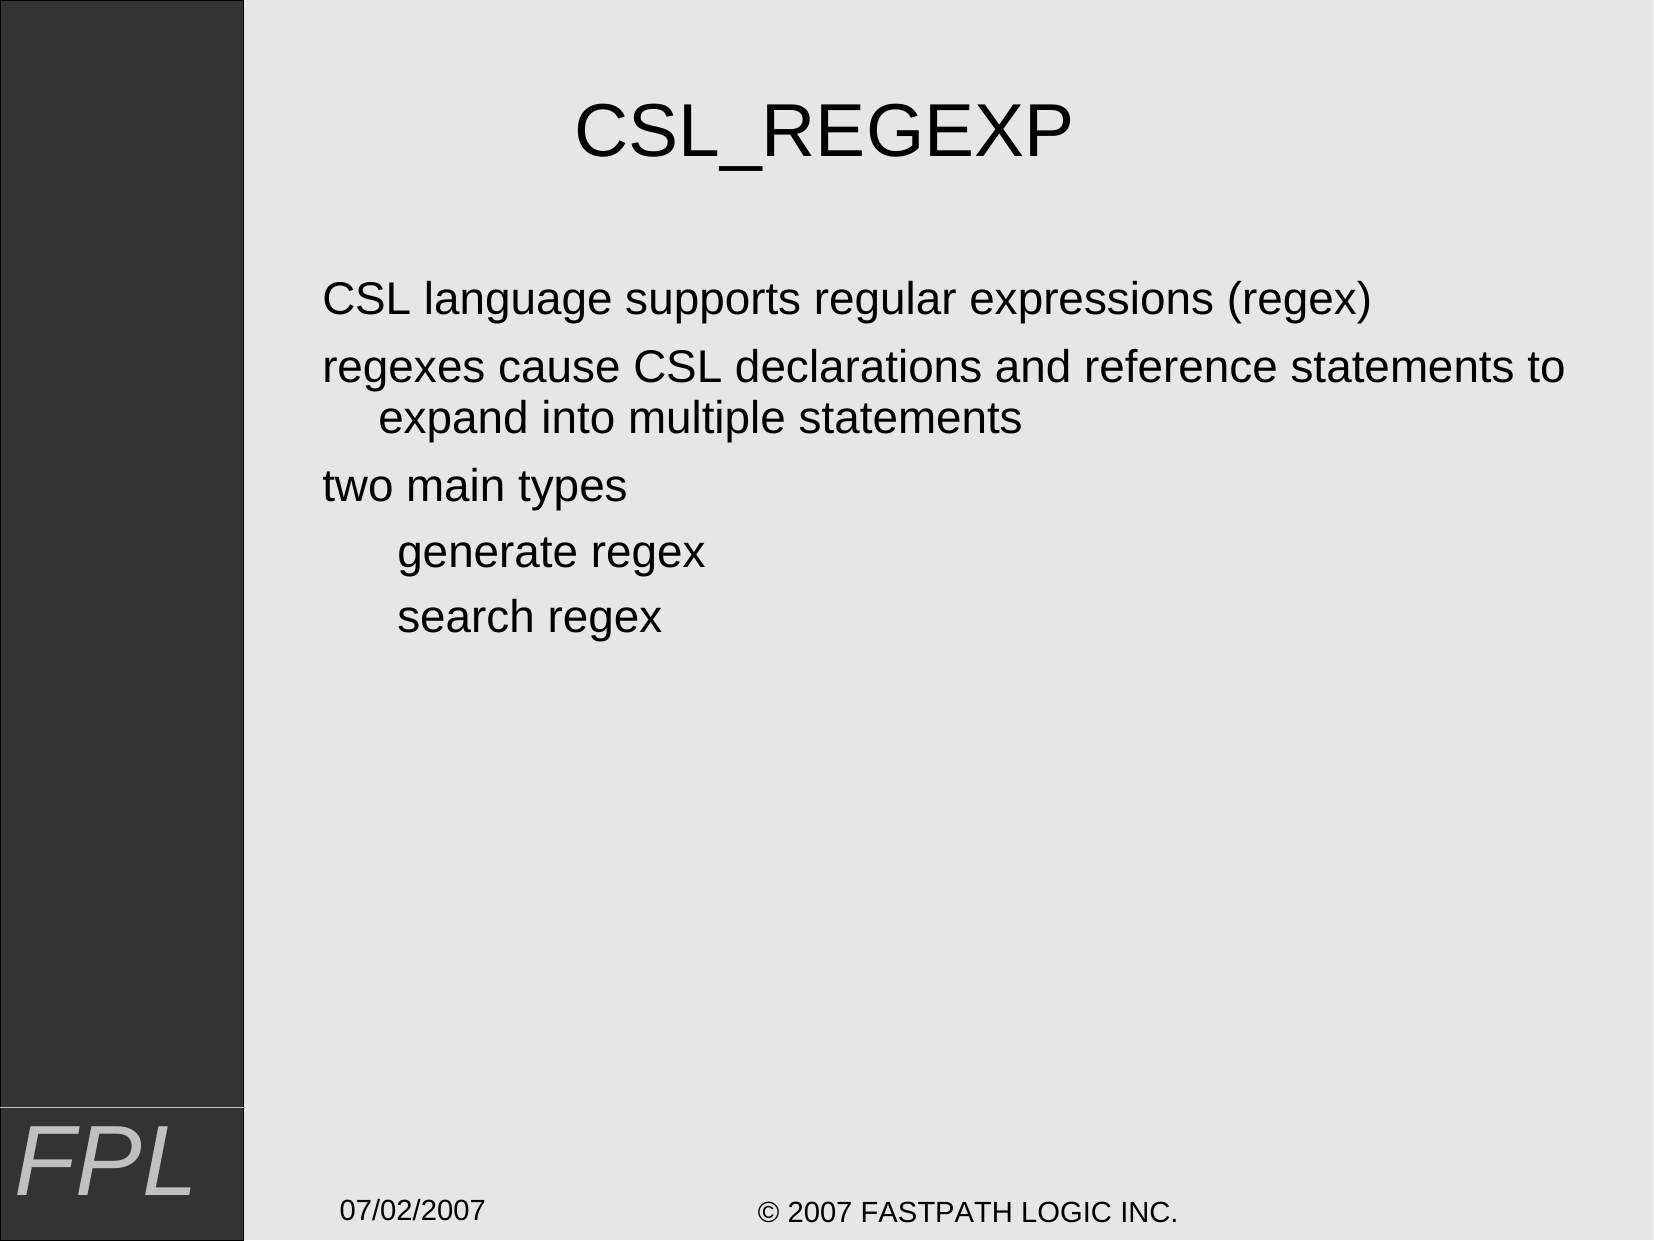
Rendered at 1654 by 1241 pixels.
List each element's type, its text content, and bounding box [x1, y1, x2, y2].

list CSL language supports regular expressions (regex) regexes cause CSL declarations and reference statements to expand into multiple statements two main types generate regex search regex [322, 272, 1635, 1179]
title CSL_REGEXP [118, 48, 1531, 212]
